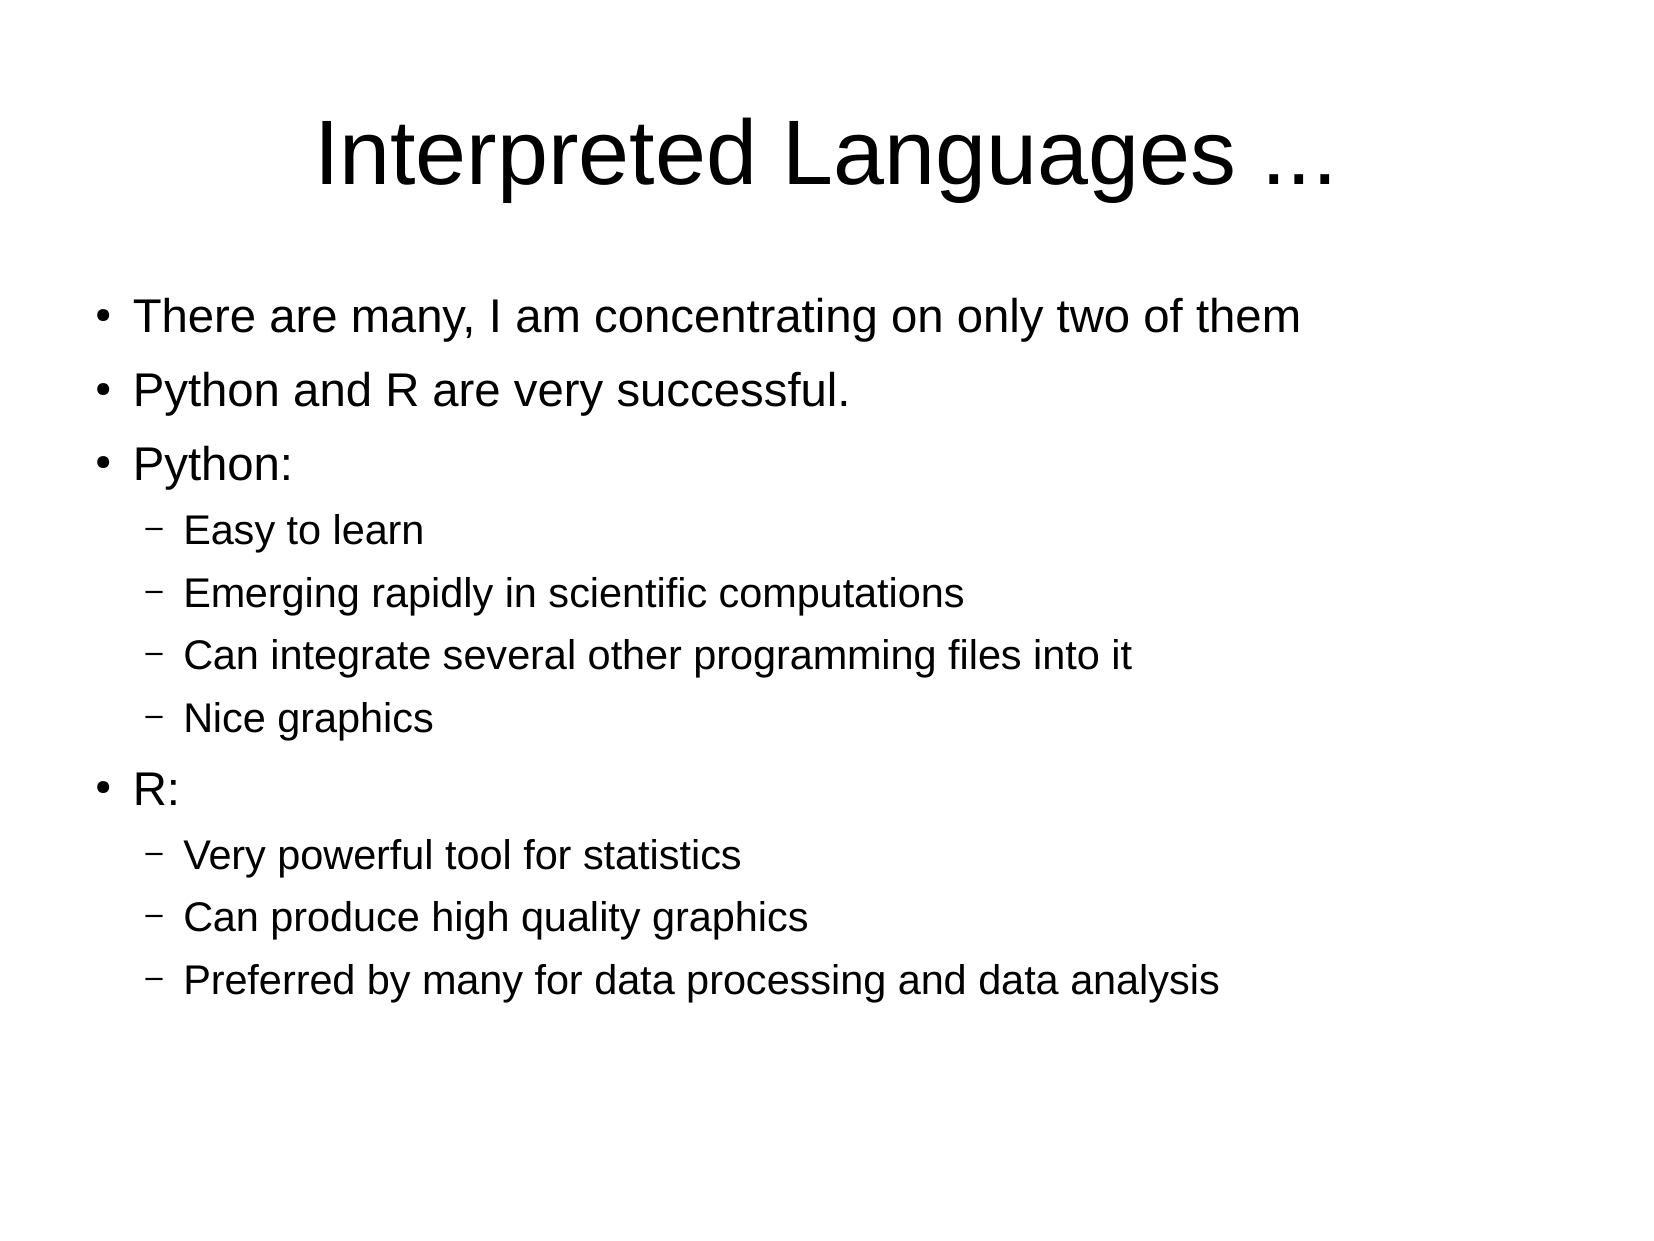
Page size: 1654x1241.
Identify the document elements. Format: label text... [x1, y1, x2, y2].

title Interpreted Languages ... [82, 49, 1571, 257]
list There are many, I am concentrating on only two of them Python and R are very successful. Python: Easy to learn Emerging rapidly in scientific computations Can integrate several other programming files into it Nice graphics R: Very powerful tool for statistics Can produce high quality graphics Preferred by many for data processing and data analysis [82, 290, 1571, 1010]
